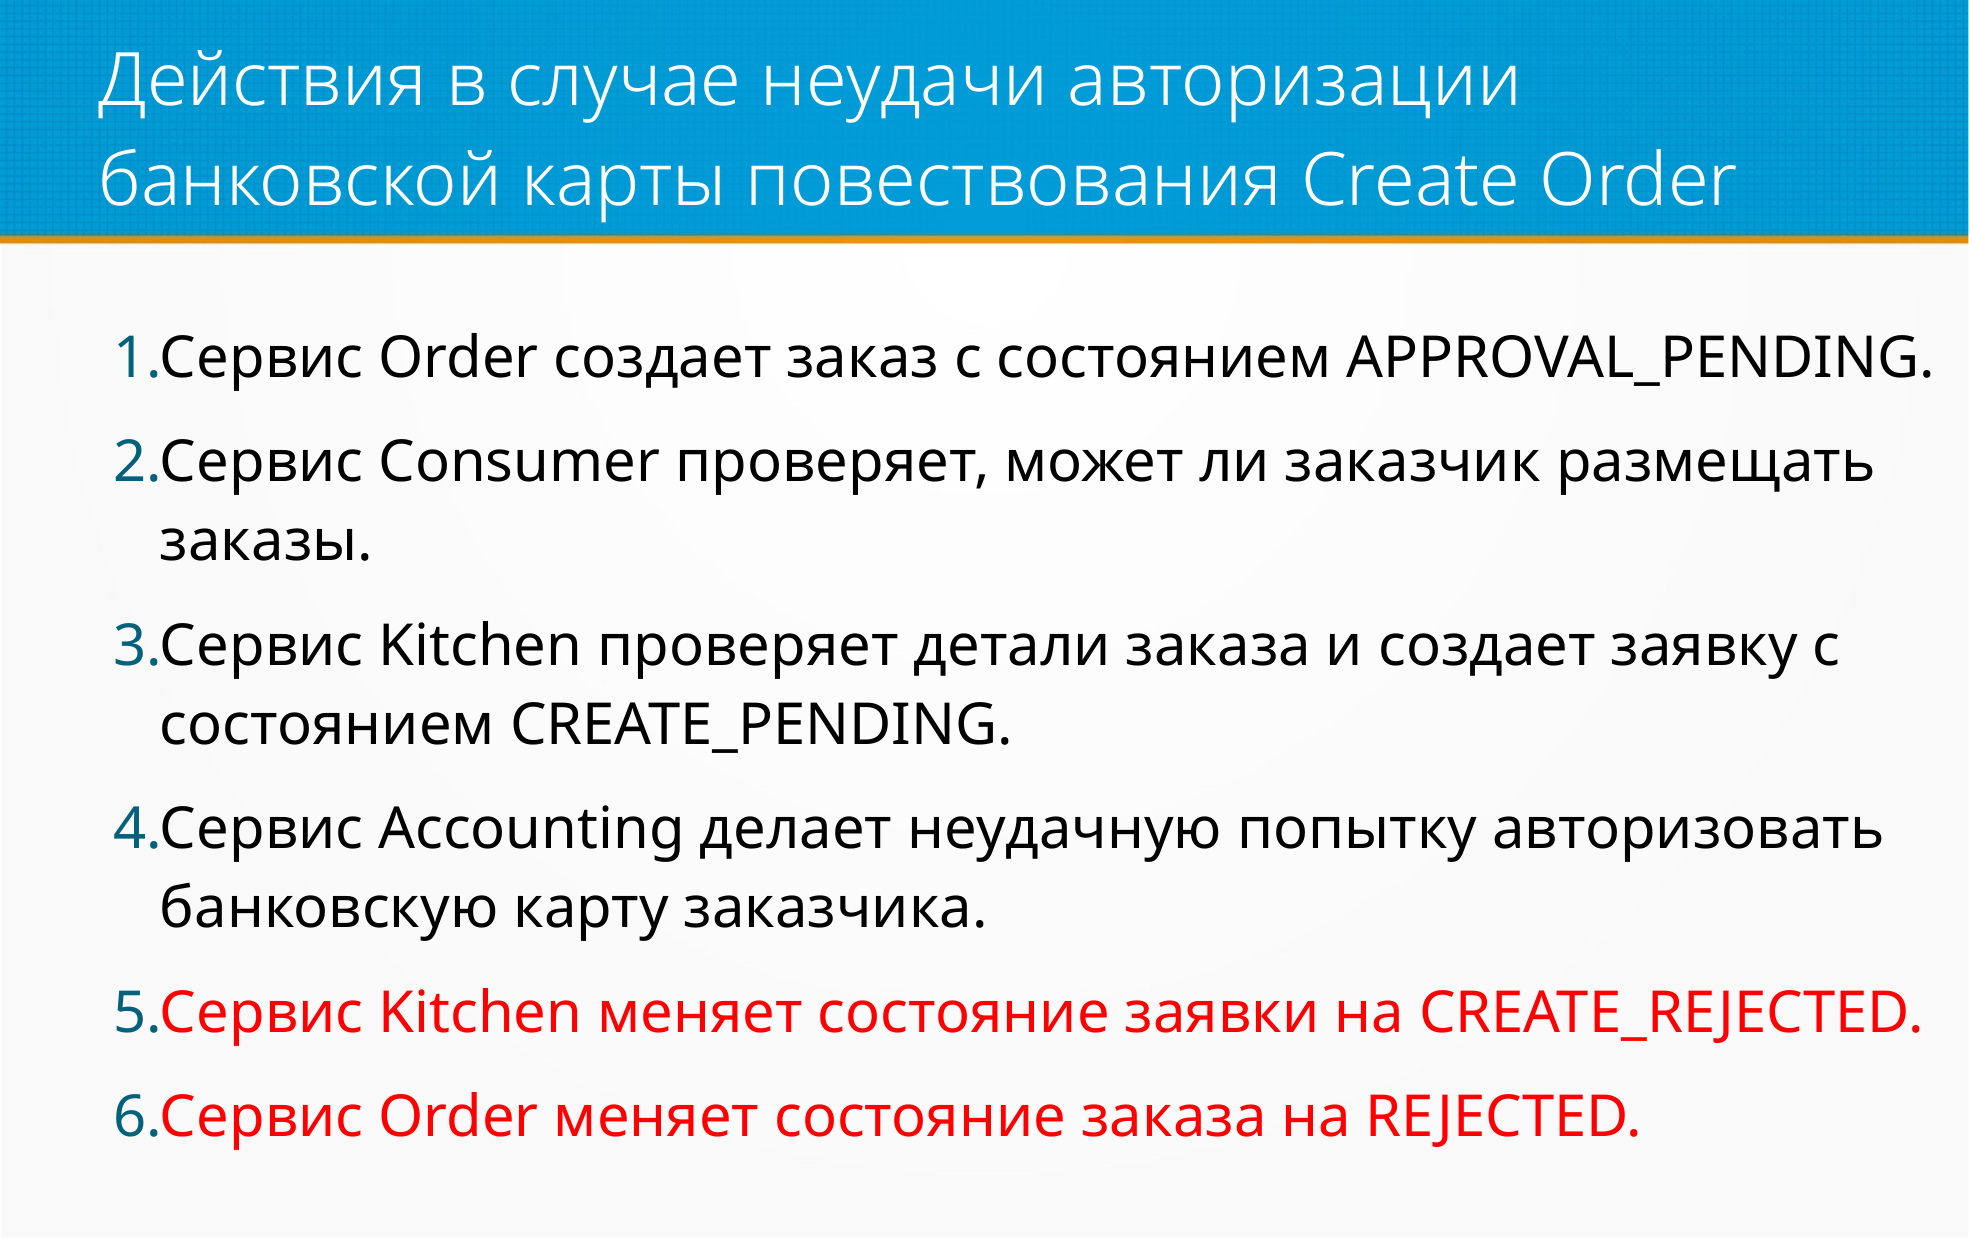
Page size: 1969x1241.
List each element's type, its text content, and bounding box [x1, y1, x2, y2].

picture [0, 233, 1969, 1241]
title Действия в случае неудачи авторизации банковской карты повествования Create Order [98, 19, 1870, 227]
list Сервис Order создает заказ с состоянием APPROVAL_PENDING. Сервис Consumer проверяет, может ли заказчик размещать заказы. Сервис Kitchen проверяет детали заказа и создает заявку с состоянием CREATE_PENDING. Сервис Accounting делает неудачную попытку авторизовать банковскую карту заказчика. Сервис Kitchen меняет состояние заявки на CREATE_REJECTED. Сервис Order меняет состояние заказа на REJECTED. [98, 315, 1949, 1193]
